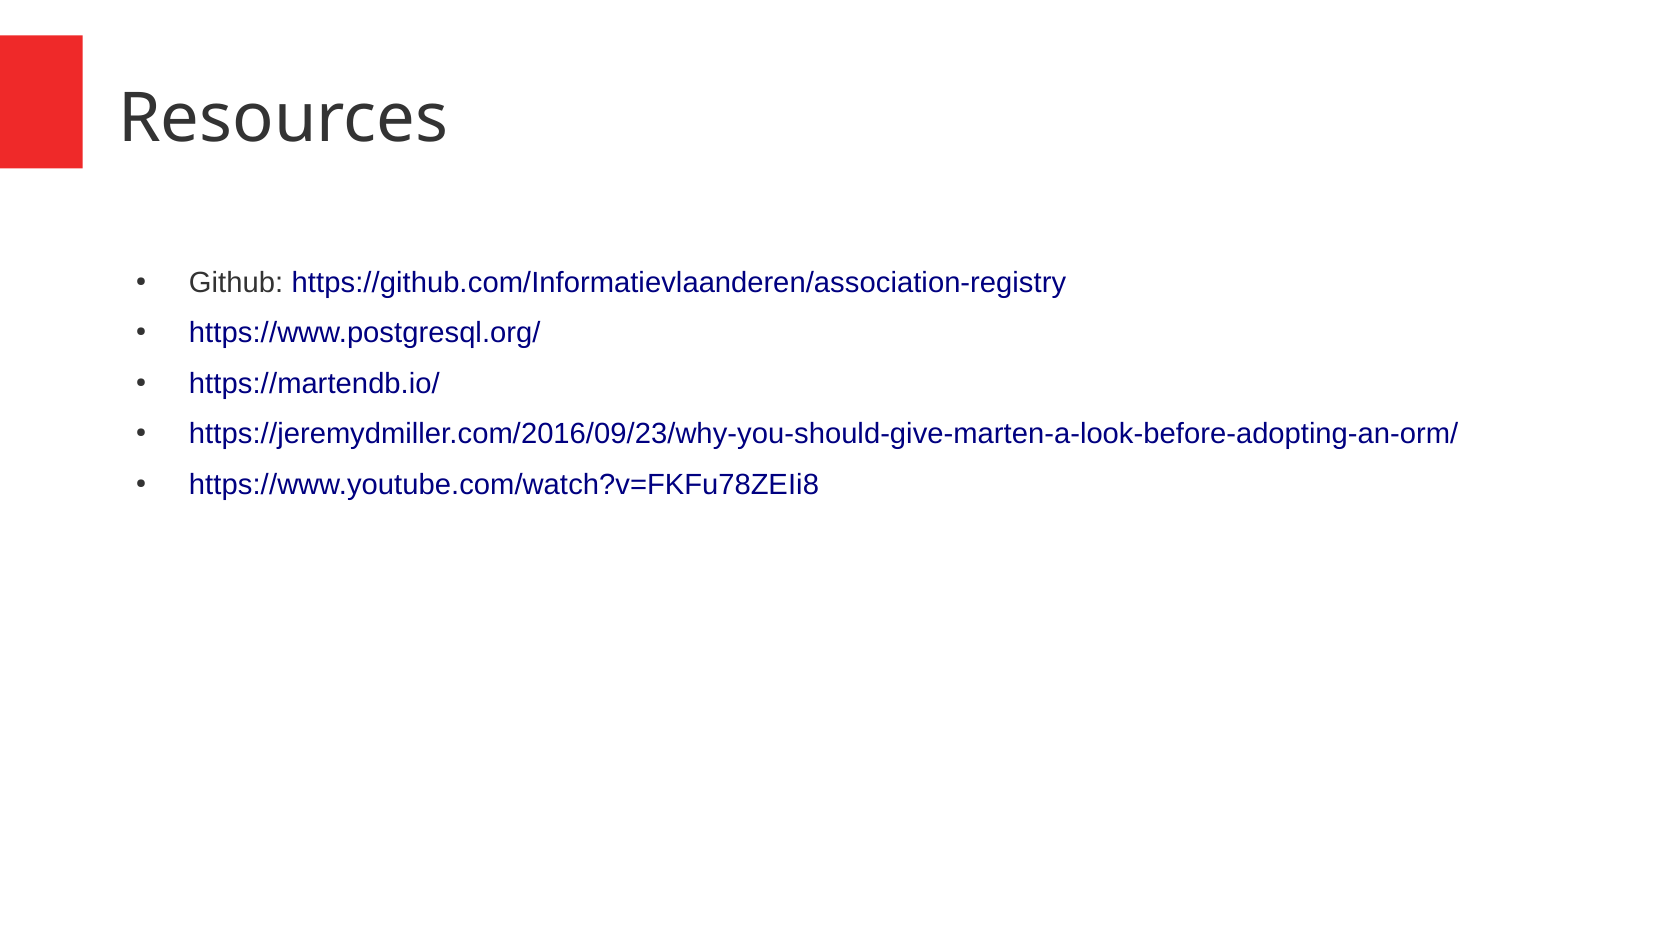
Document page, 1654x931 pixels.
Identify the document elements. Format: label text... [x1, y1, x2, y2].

title Resources [118, 37, 1571, 193]
list Github: https://github.com/Informatievlaanderen/association-registry https://www.postgresql.org/ https://martendb.io/ https://jeremydmiller.com/2016/09/23/why-you-should-give-marten-a-look-before-adopting-an-orm/ https://www.youtube.com/watch?v=FKFu78ZEIi8 [118, 265, 1595, 806]
